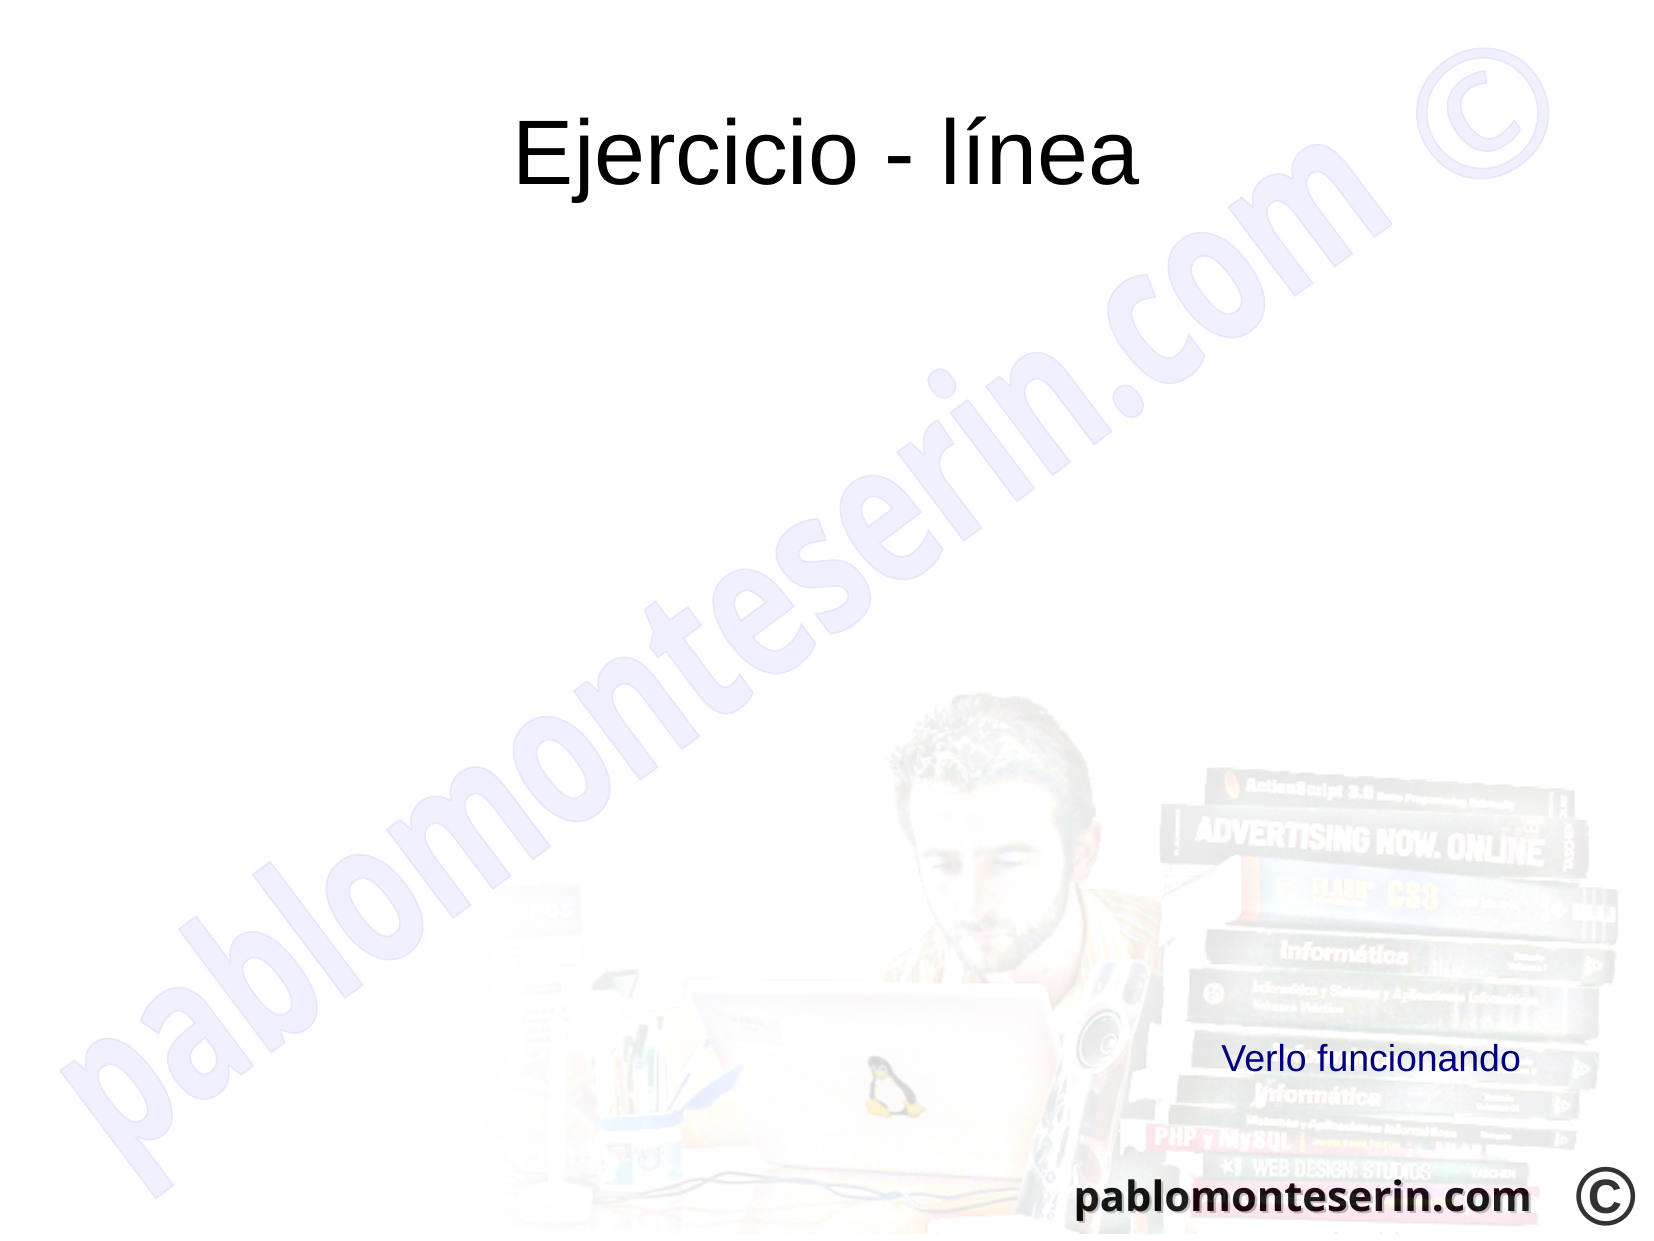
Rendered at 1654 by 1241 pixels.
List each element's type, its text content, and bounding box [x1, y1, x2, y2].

title Ejercicio - línea [82, 49, 1571, 257]
text_box Verlo funcionando [1206, 1029, 1536, 1087]
picture [468, 674, 1654, 1234]
